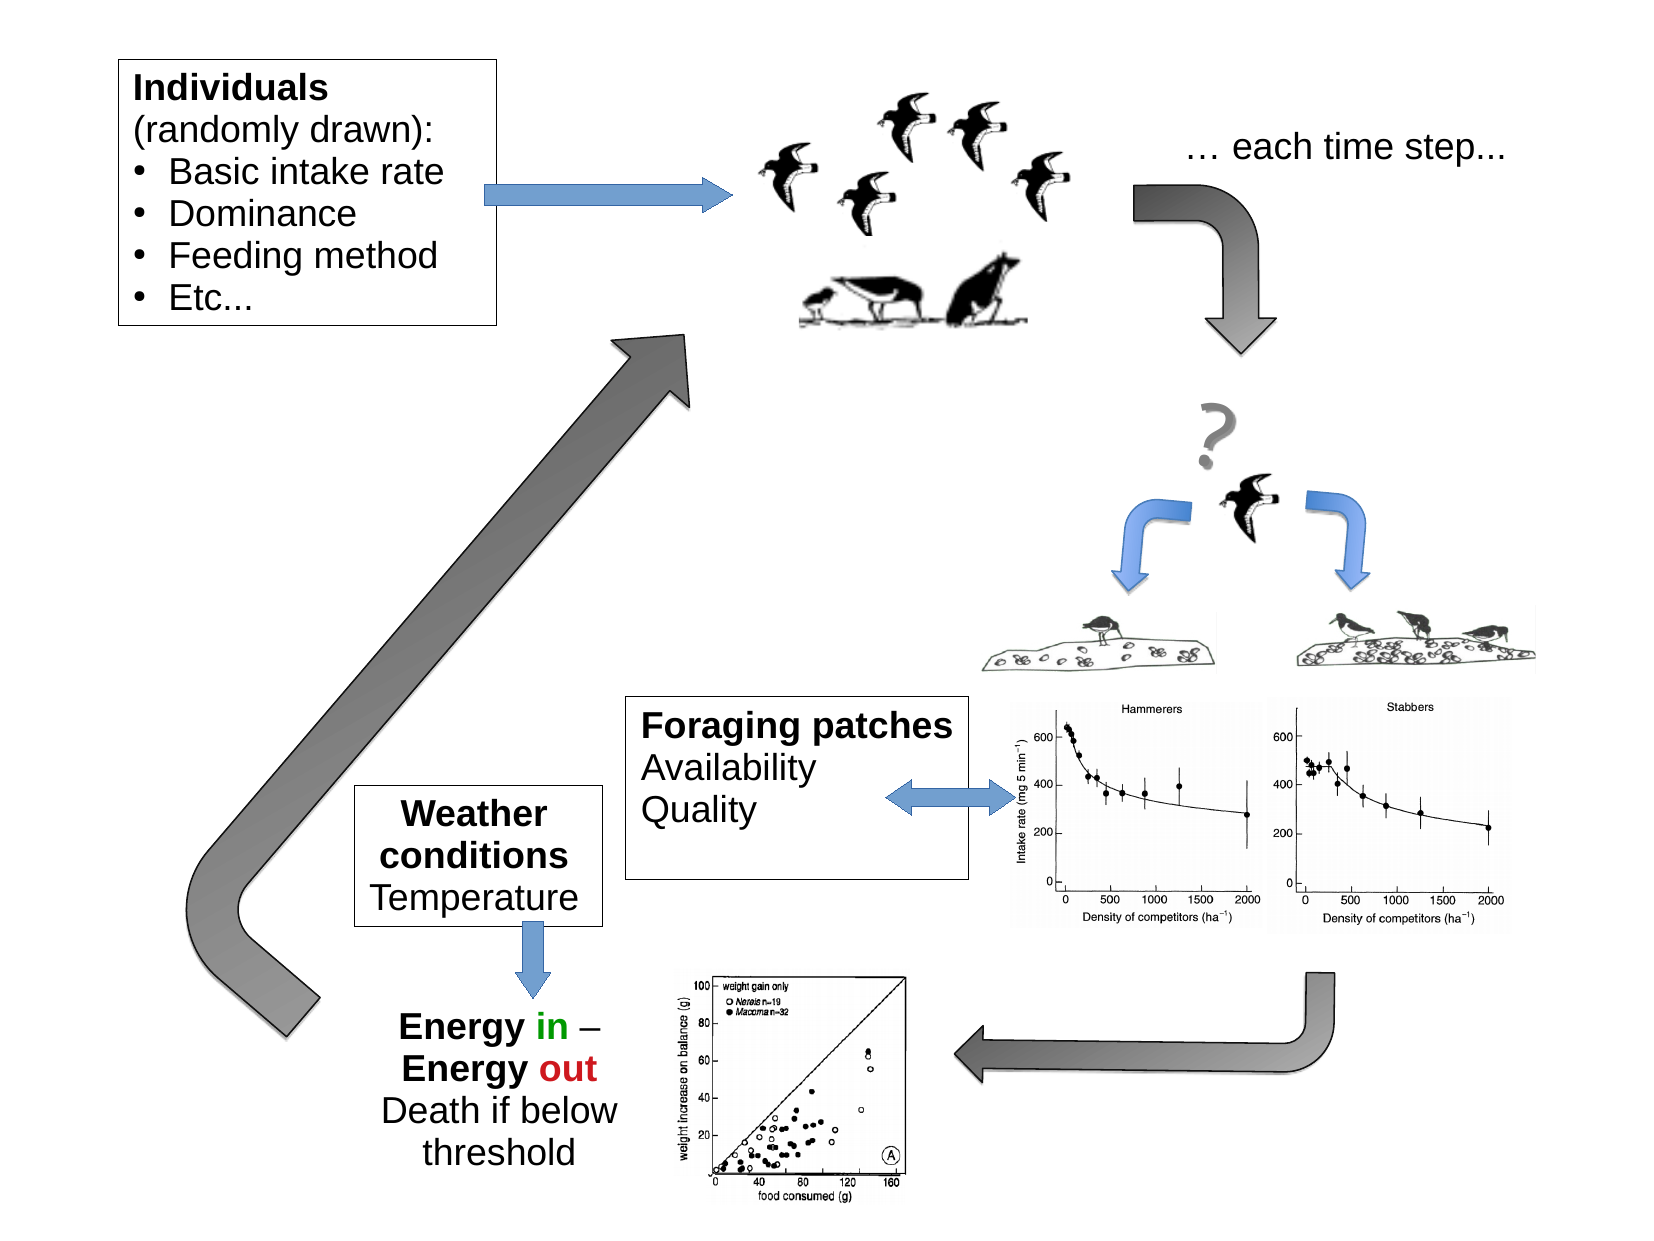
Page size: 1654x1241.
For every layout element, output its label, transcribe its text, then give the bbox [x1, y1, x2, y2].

text_box Individuals (randomly drawn): Basic intake rate Dominance Feeding method Etc... [118, 59, 497, 326]
text_box [1306, 491, 1370, 589]
text_box Energy in – Energy out Death if below threshold [366, 998, 658, 1182]
picture [944, 97, 1072, 222]
picture [1287, 605, 1536, 674]
picture [874, 88, 938, 163]
picture [798, 167, 1028, 343]
text_box [484, 177, 733, 213]
text_box ? [1169, 366, 1260, 498]
text_box [186, 334, 690, 1037]
text_box [885, 779, 1016, 816]
text_box [954, 972, 1335, 1083]
text_box [1111, 499, 1192, 591]
text_box … each time step... [1169, 118, 1522, 175]
picture [980, 612, 1217, 674]
picture [673, 968, 910, 1205]
picture [755, 138, 820, 213]
text_box Foraging patches Availability Quality [625, 696, 969, 880]
picture [1267, 697, 1512, 934]
picture [1216, 469, 1280, 544]
text_box [515, 921, 551, 999]
picture [1010, 702, 1263, 928]
text_box [1133, 185, 1277, 354]
text_box Weather conditions Temperature [354, 785, 603, 927]
